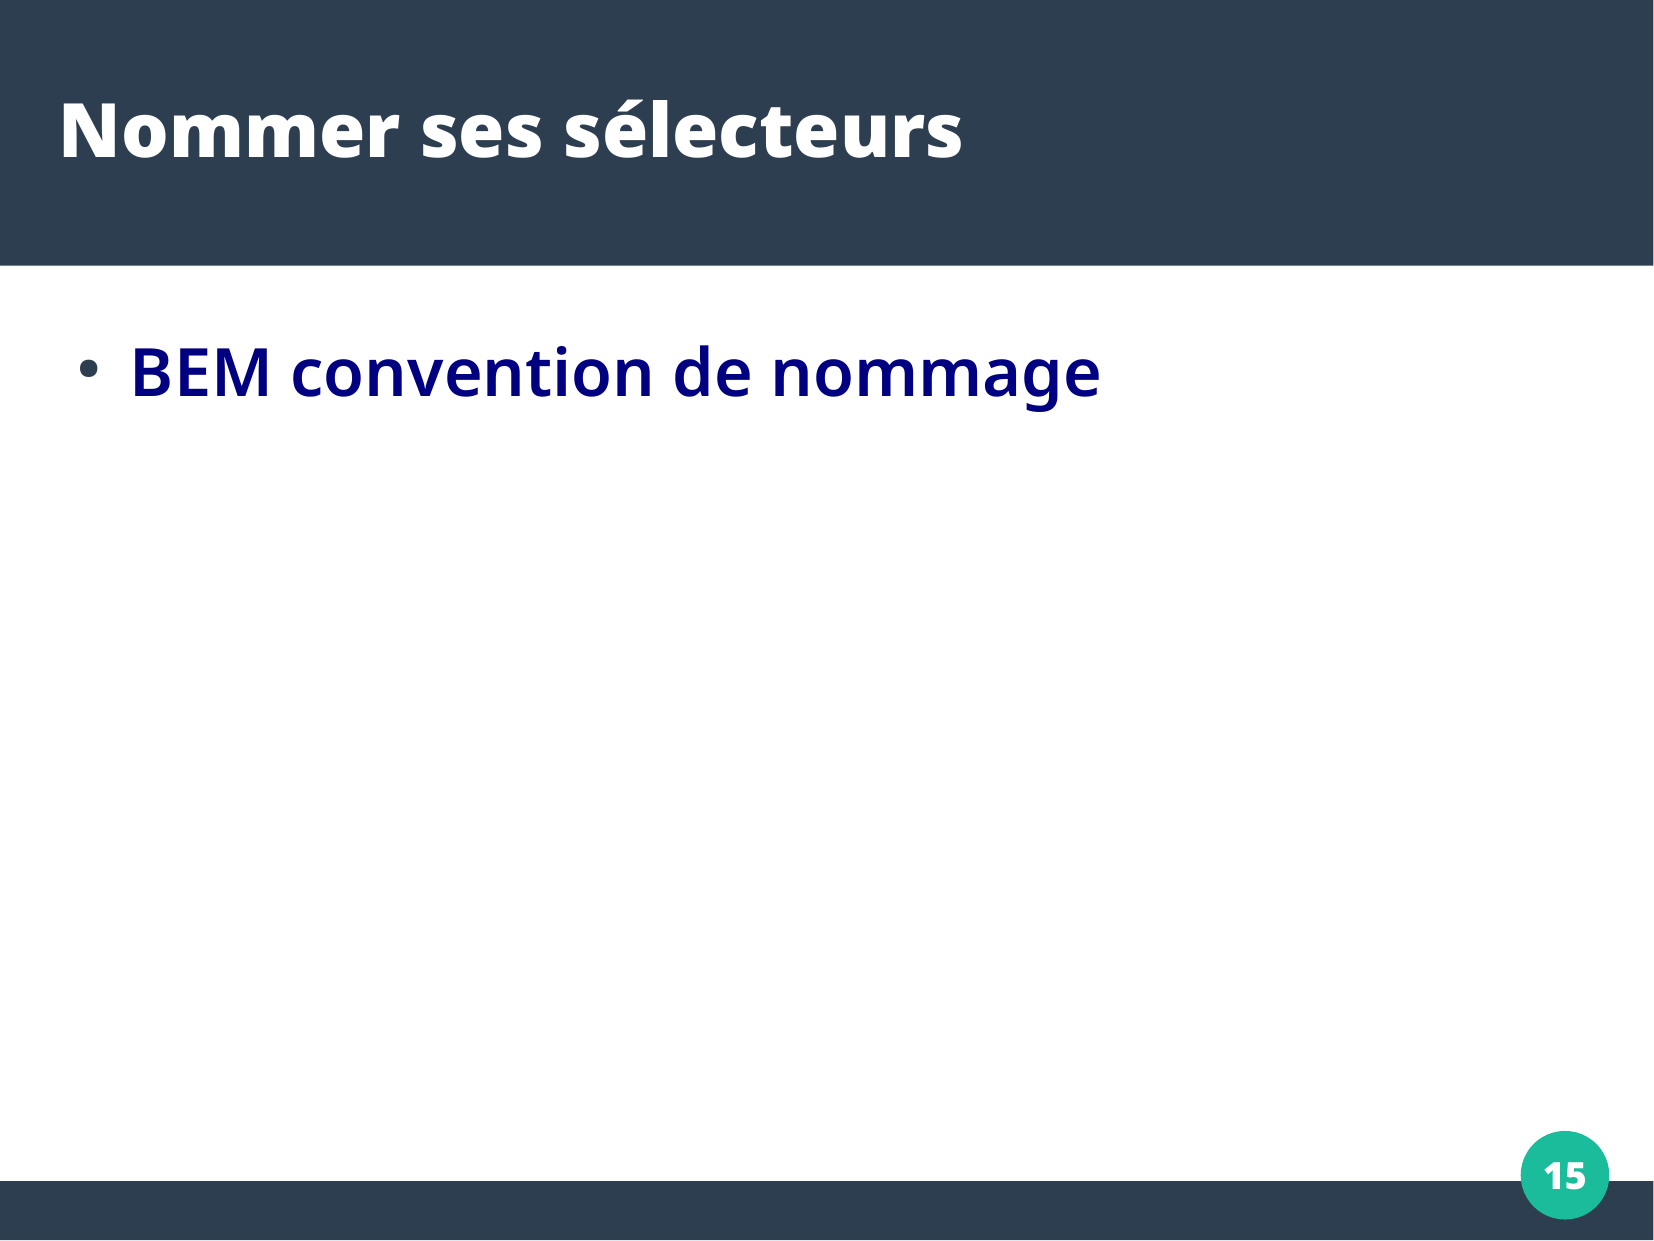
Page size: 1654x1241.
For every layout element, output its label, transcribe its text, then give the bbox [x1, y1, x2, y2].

list BEM convention de nommage [59, 324, 1595, 1152]
title Nommer ses sélecteurs [59, 49, 1595, 207]
